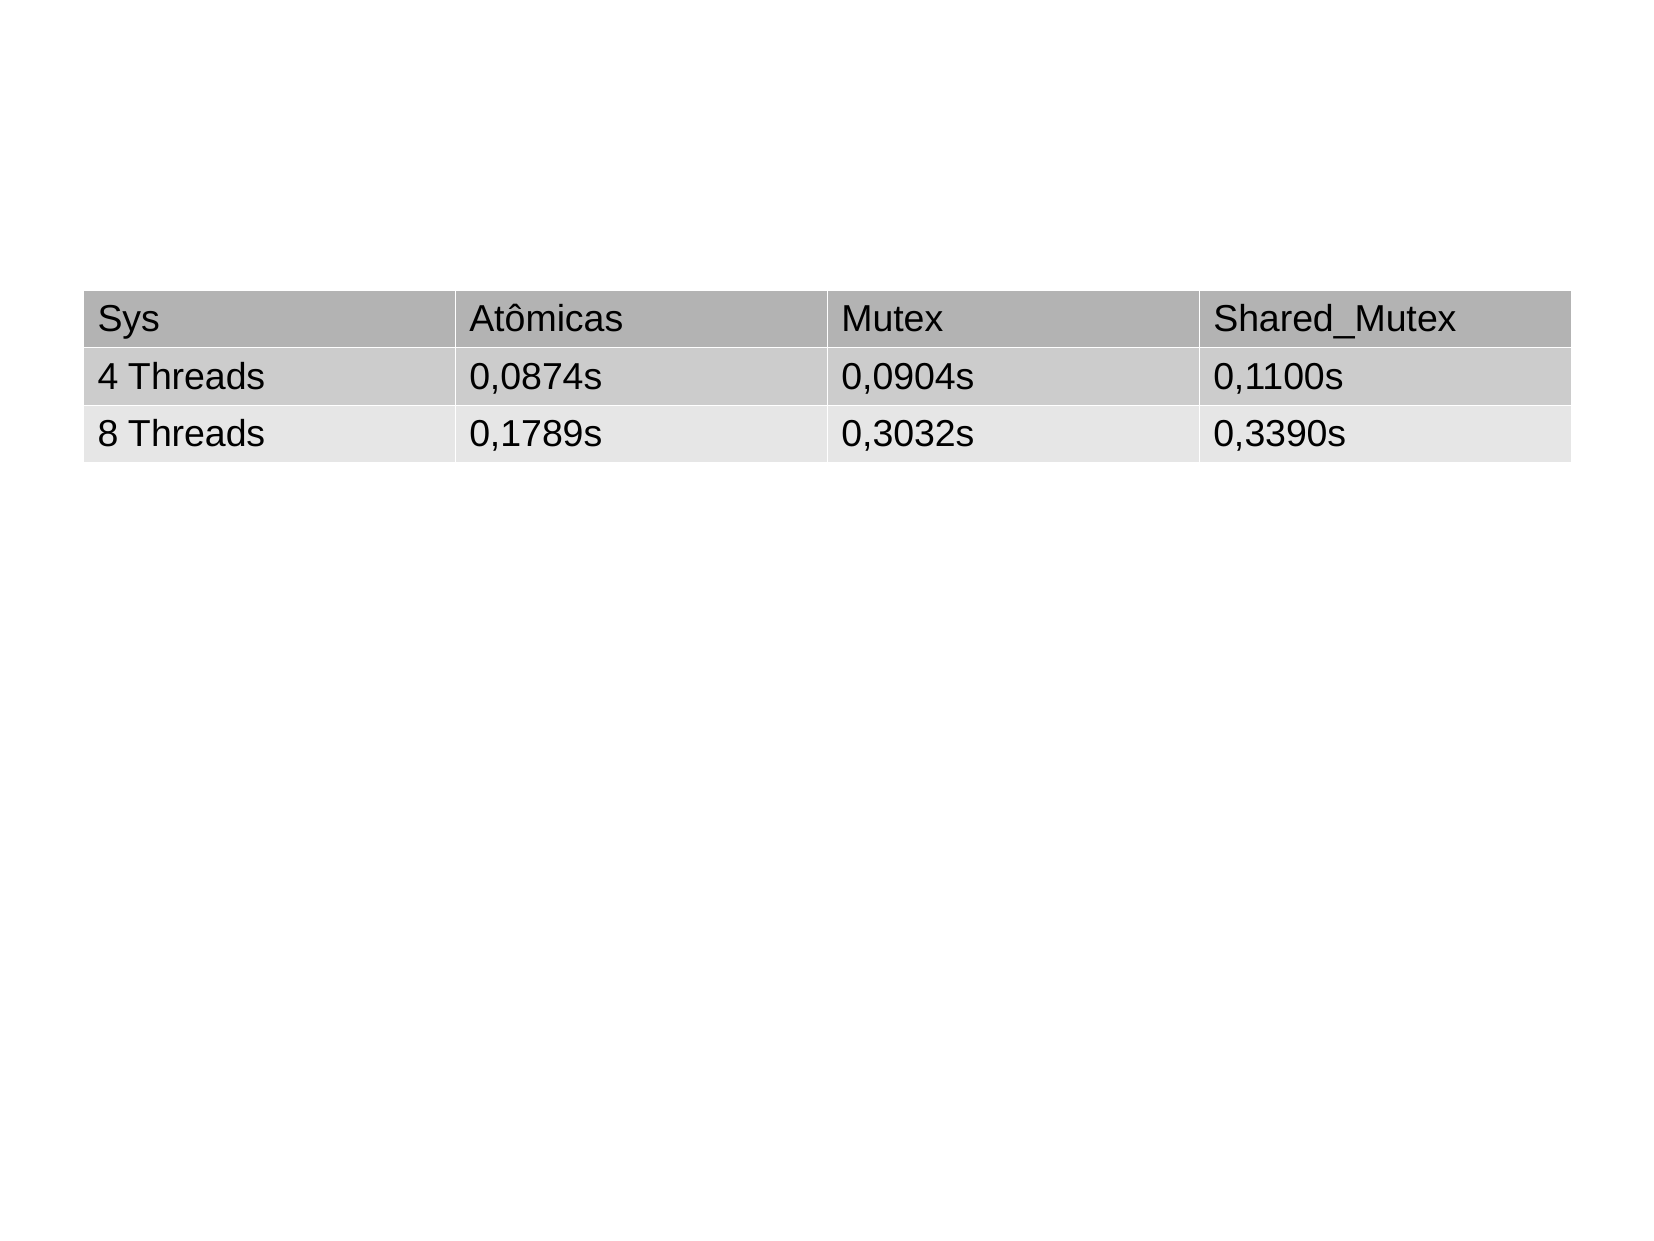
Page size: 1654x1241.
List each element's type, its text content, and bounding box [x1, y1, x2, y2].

table_cell 0,1100s [1200, 348, 1571, 405]
table_cell 0,3390s [1200, 406, 1571, 462]
table_header Sys [84, 291, 455, 347]
table_cell 0,0904s [828, 348, 1199, 405]
table_cell 0,3032s [828, 406, 1199, 462]
table_cell 0,1789s [456, 406, 827, 462]
table_cell 0,0874s [456, 348, 827, 405]
table_header Atômicas [456, 291, 827, 347]
table_cell 8 Threads [84, 406, 455, 462]
table_header Mutex [828, 291, 1199, 347]
table_cell 4 Threads [84, 348, 455, 405]
table_header Shared_Mutex [1200, 291, 1571, 347]
